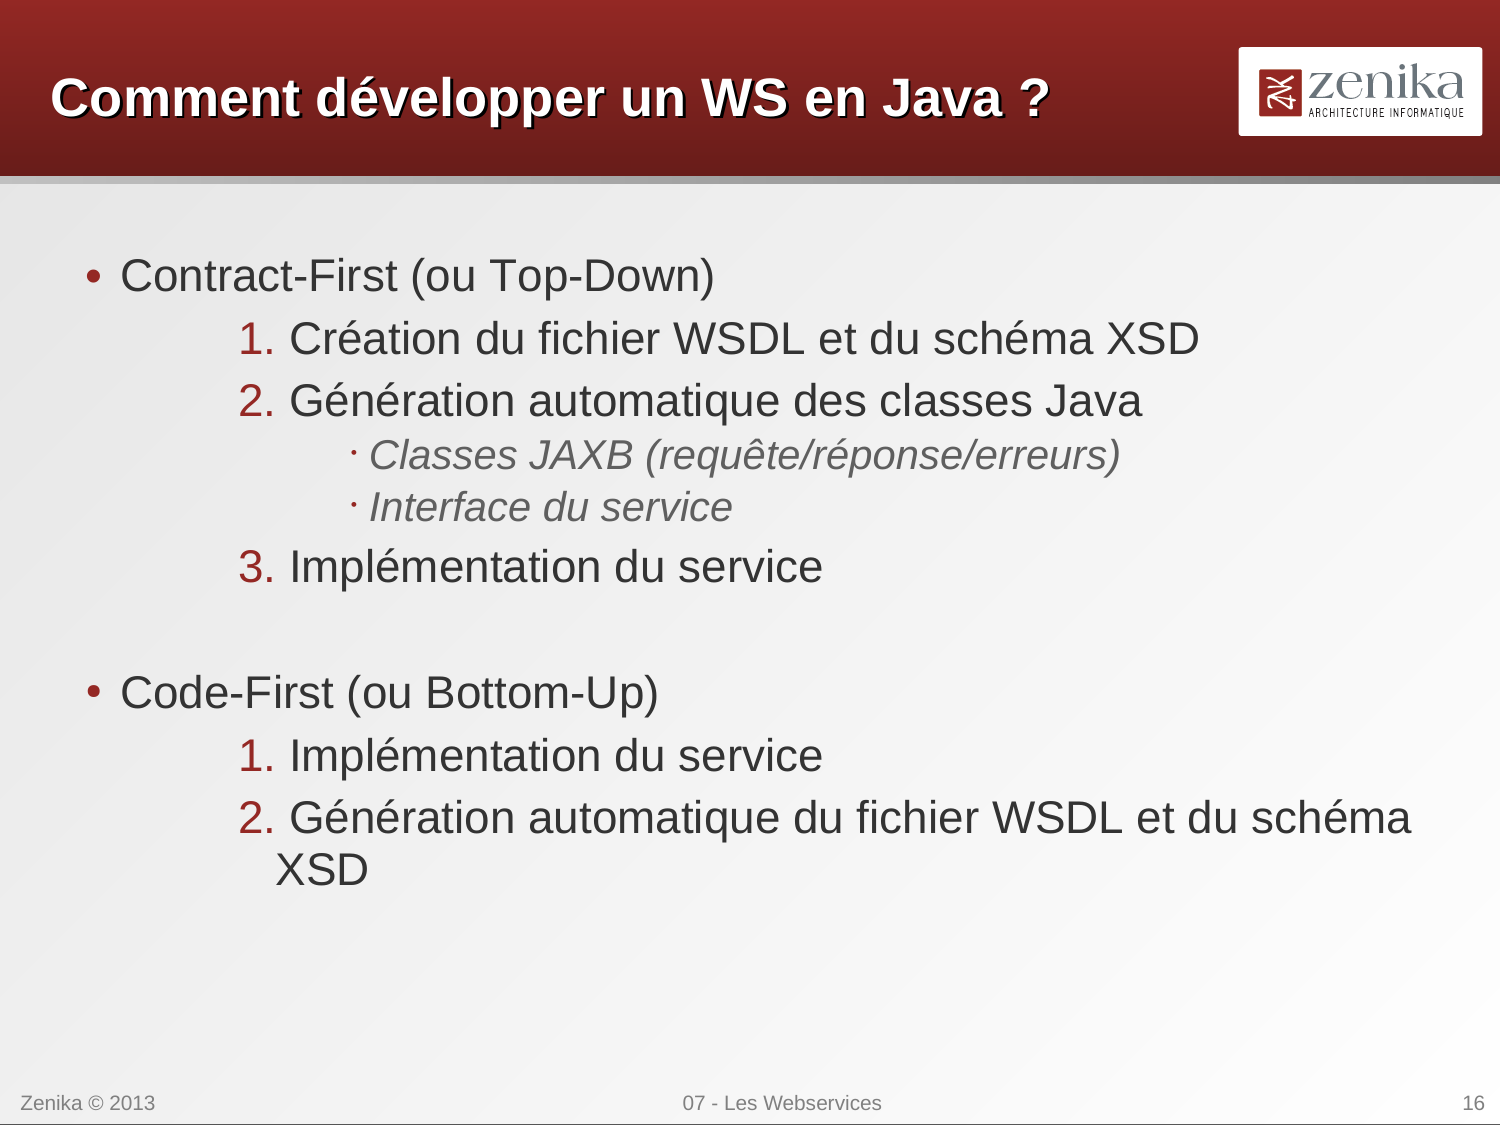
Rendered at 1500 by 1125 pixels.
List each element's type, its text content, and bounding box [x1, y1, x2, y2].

title Comment développer un WS en Java ? [50, 22, 1206, 172]
list Contract-First (ou Top-Down) Création du fichier WSDL et du schéma XSD Génération automatique des classes Java Classes JAXB (requête/réponse/erreurs) Interface du service Implémentation du service Code-First (ou Bottom-Up) Implémentation du service Génération automatique du fichier WSDL et du schéma XSD [50, 249, 1435, 1064]
picture [1257, 58, 1464, 125]
